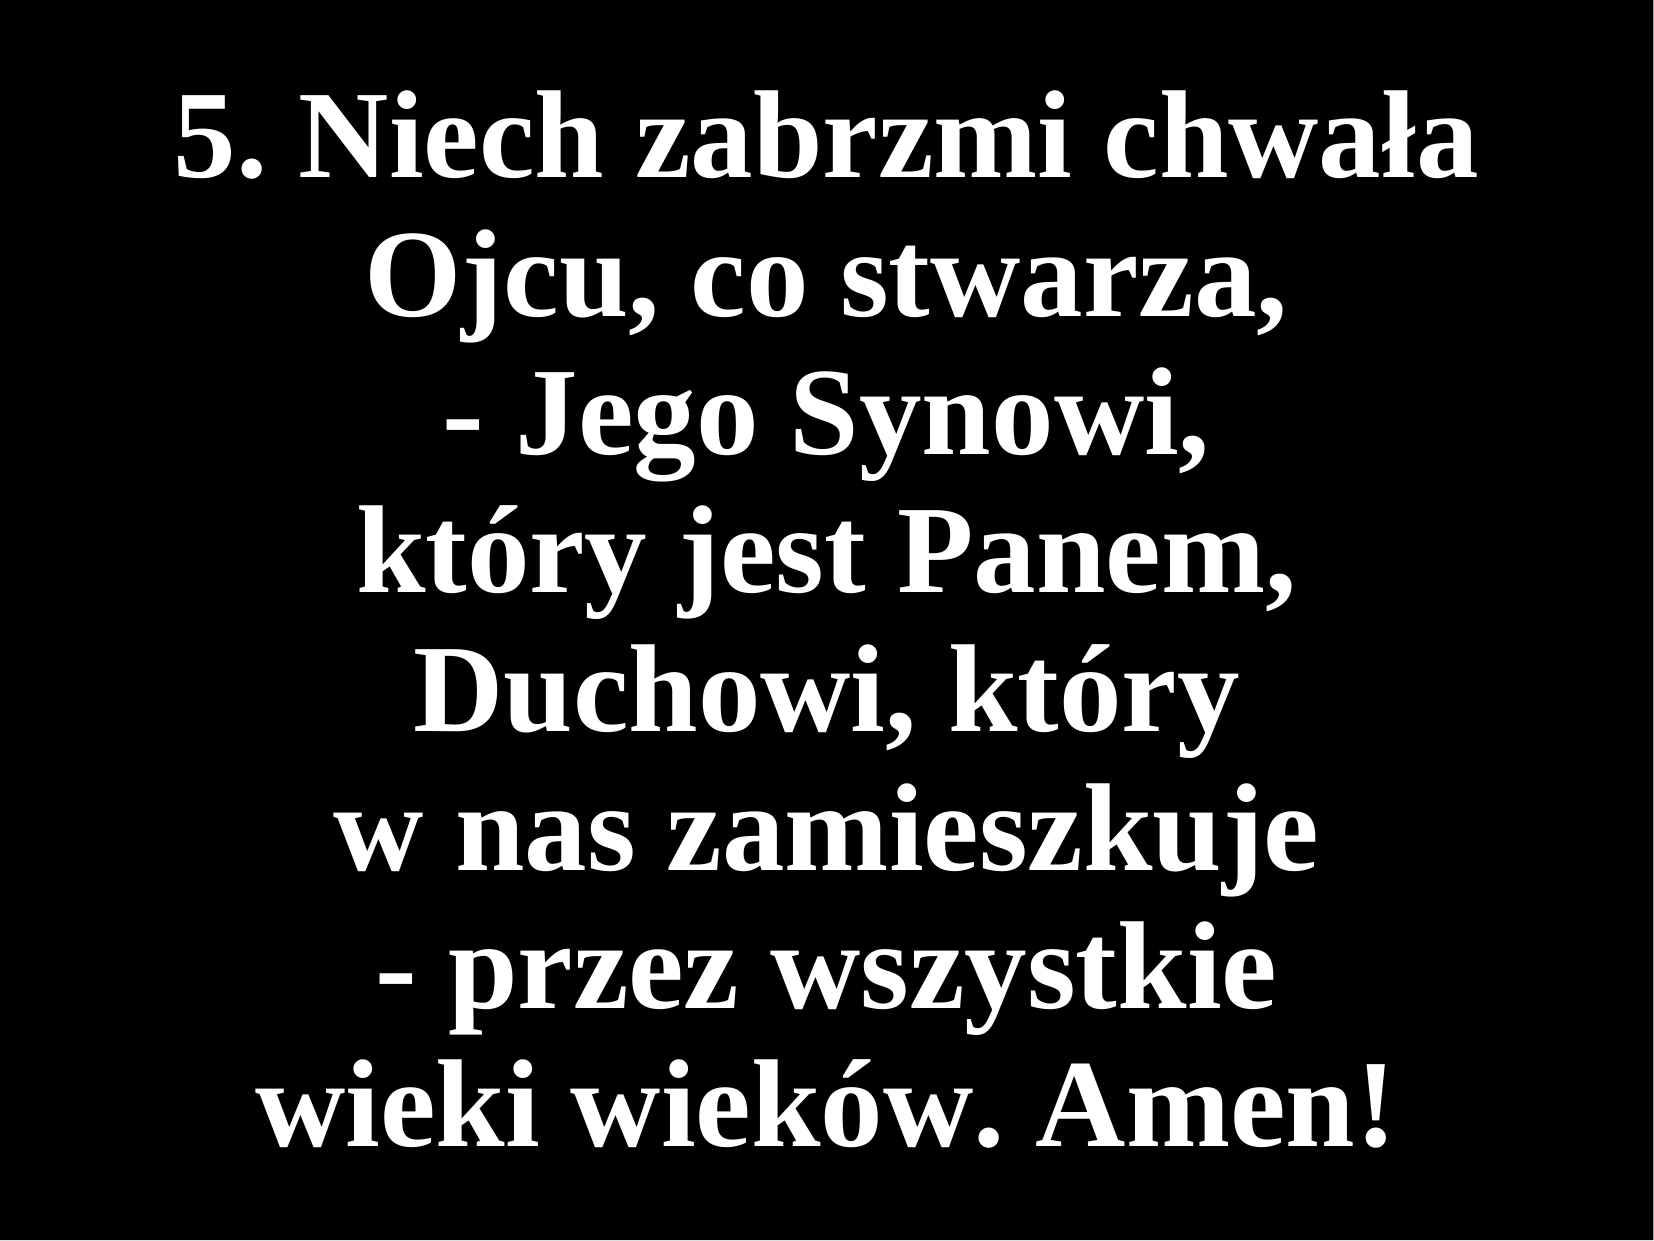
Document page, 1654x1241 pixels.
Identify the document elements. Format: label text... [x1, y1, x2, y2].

title 5. Niech zabrzmi chwała Ojcu, co stwarza, - Jego Synowi, który jest Panem, Duchowi, który w nas zamieszkuje - przez wszystkie wieki wieków. Amen! [0, 0, 1654, 1241]
